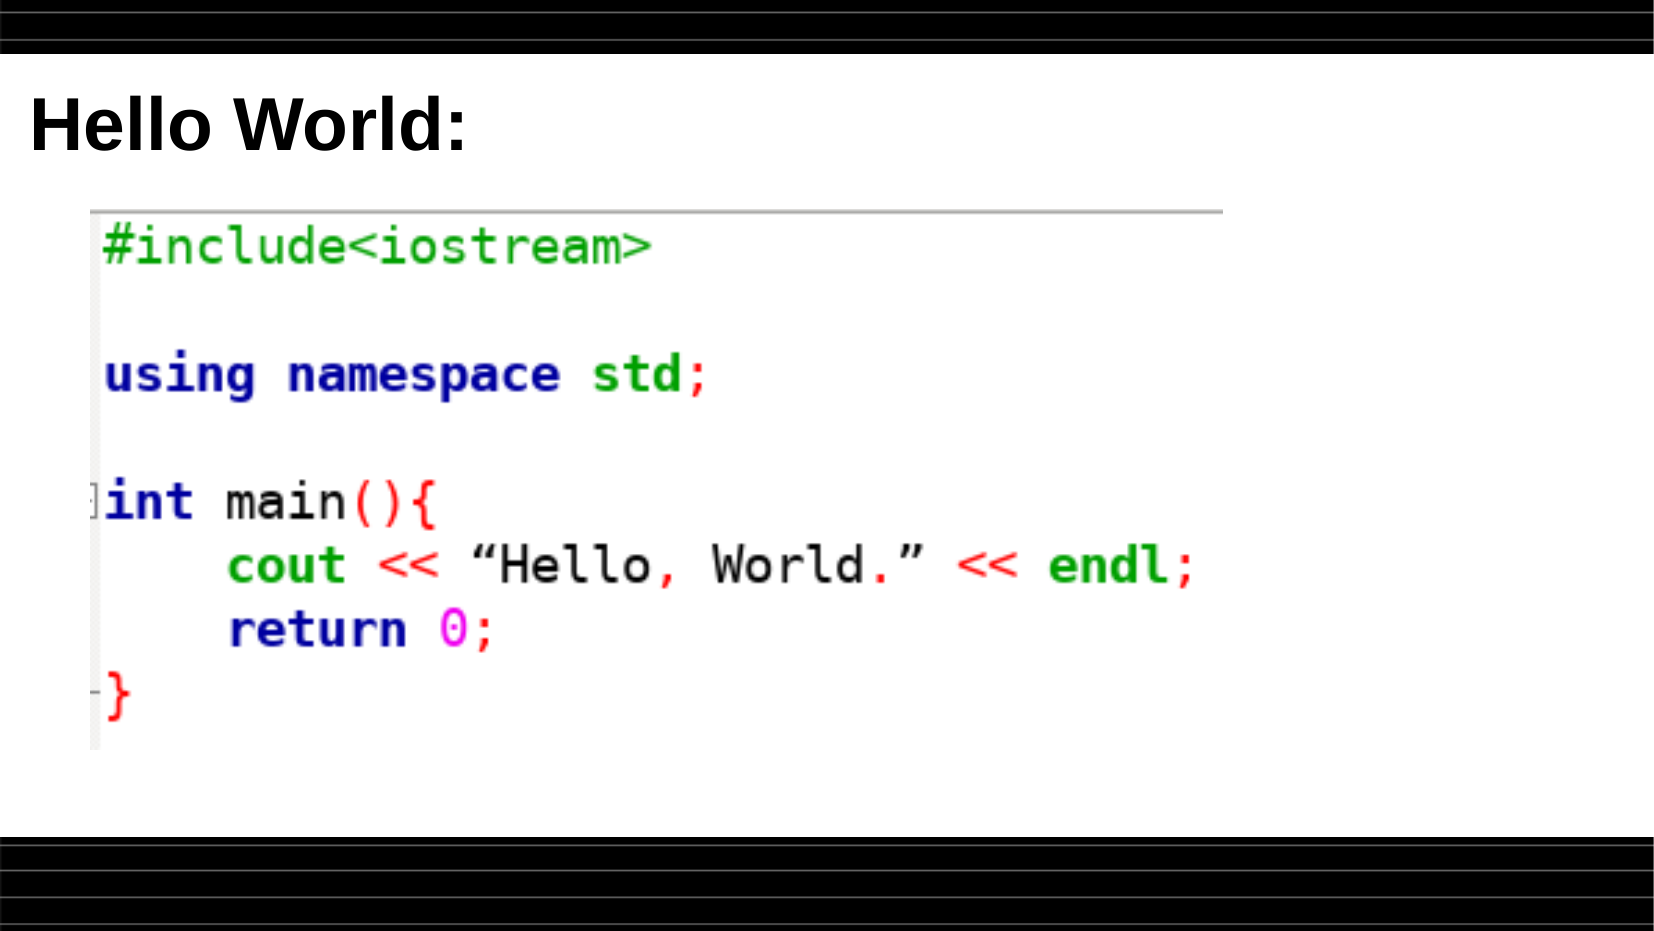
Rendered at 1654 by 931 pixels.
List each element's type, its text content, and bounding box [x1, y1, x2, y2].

picture [0, 837, 1654, 931]
text_box Hello World: [15, 75, 1591, 174]
picture [0, 0, 1654, 54]
picture [90, 209, 1223, 751]
